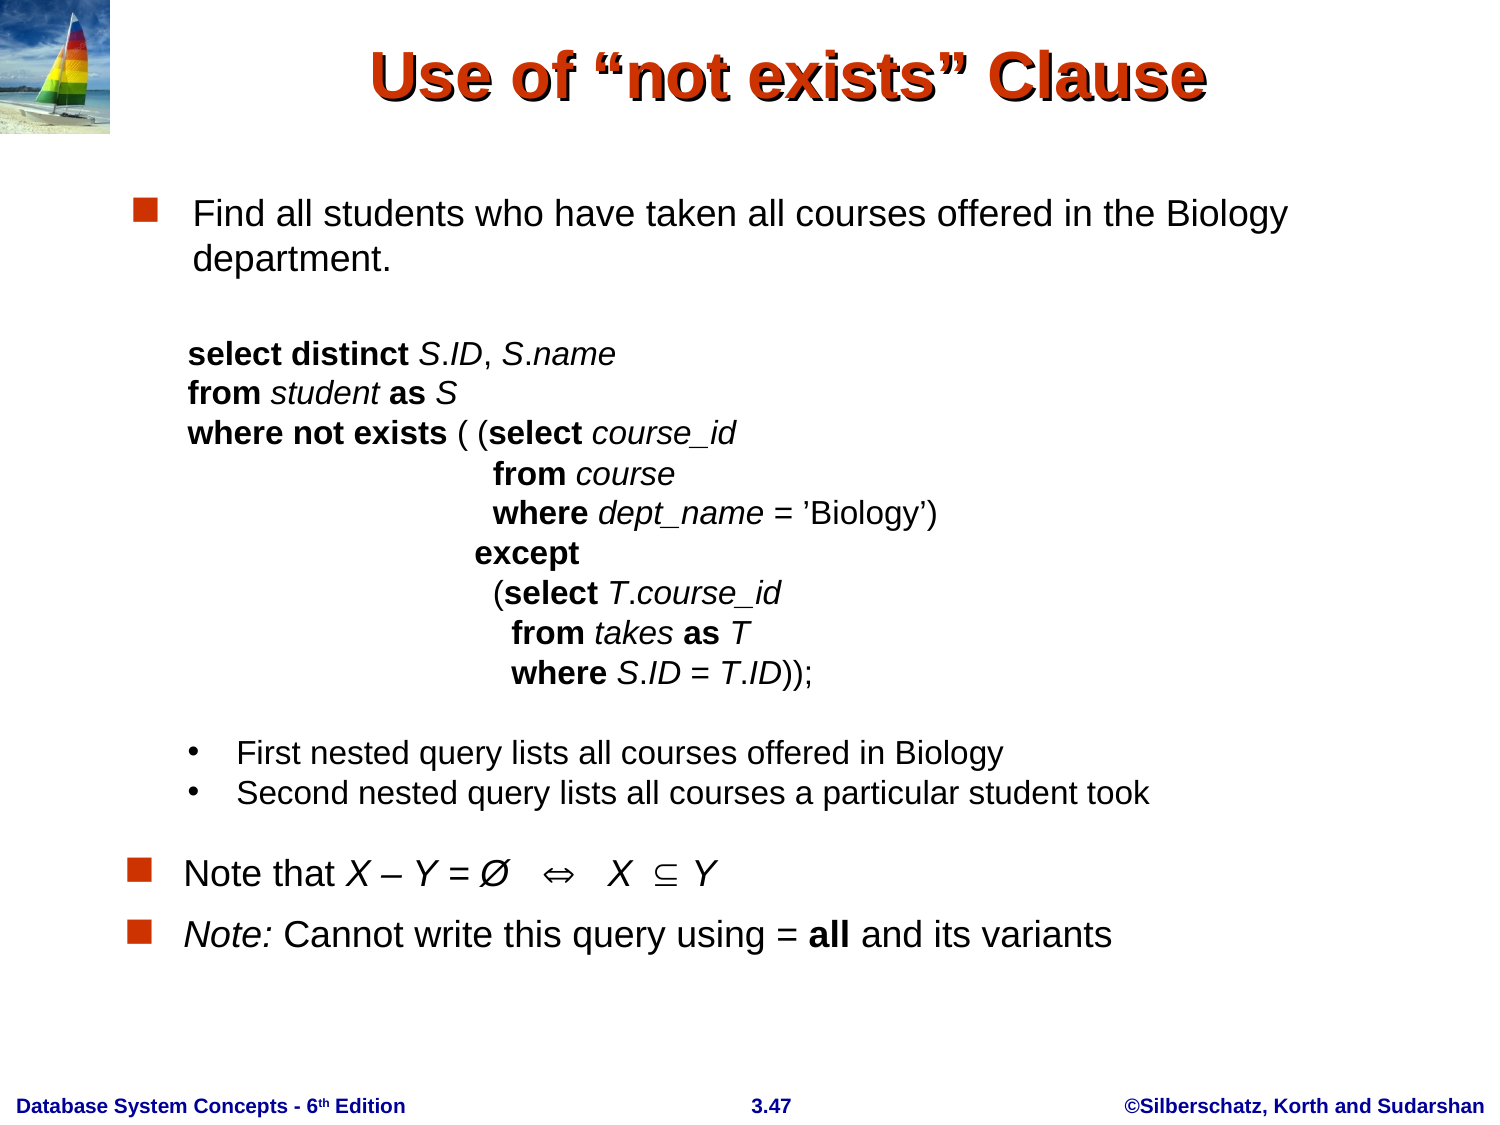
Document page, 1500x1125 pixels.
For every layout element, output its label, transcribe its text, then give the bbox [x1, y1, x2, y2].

text_box select distinct S.ID, S.name from student as S where not exists ( (select course_id from course where dept_name = ’Biology’) except (select T.course_id from takes as T where S.ID = T.ID)); First nested query lists all courses offered in Biology Second nested query lists all courses a particular student took [172, 324, 1184, 859]
picture [0, 0, 110, 134]
text_box Note that X – Y = Ø  X Y Note: Cannot write this query using = all and its variants [115, 841, 1128, 964]
title Use of “not exists” Clause [125, 19, 1451, 120]
list Find all students who have taken all courses offered in the Biology department. [121, 181, 1379, 326]
